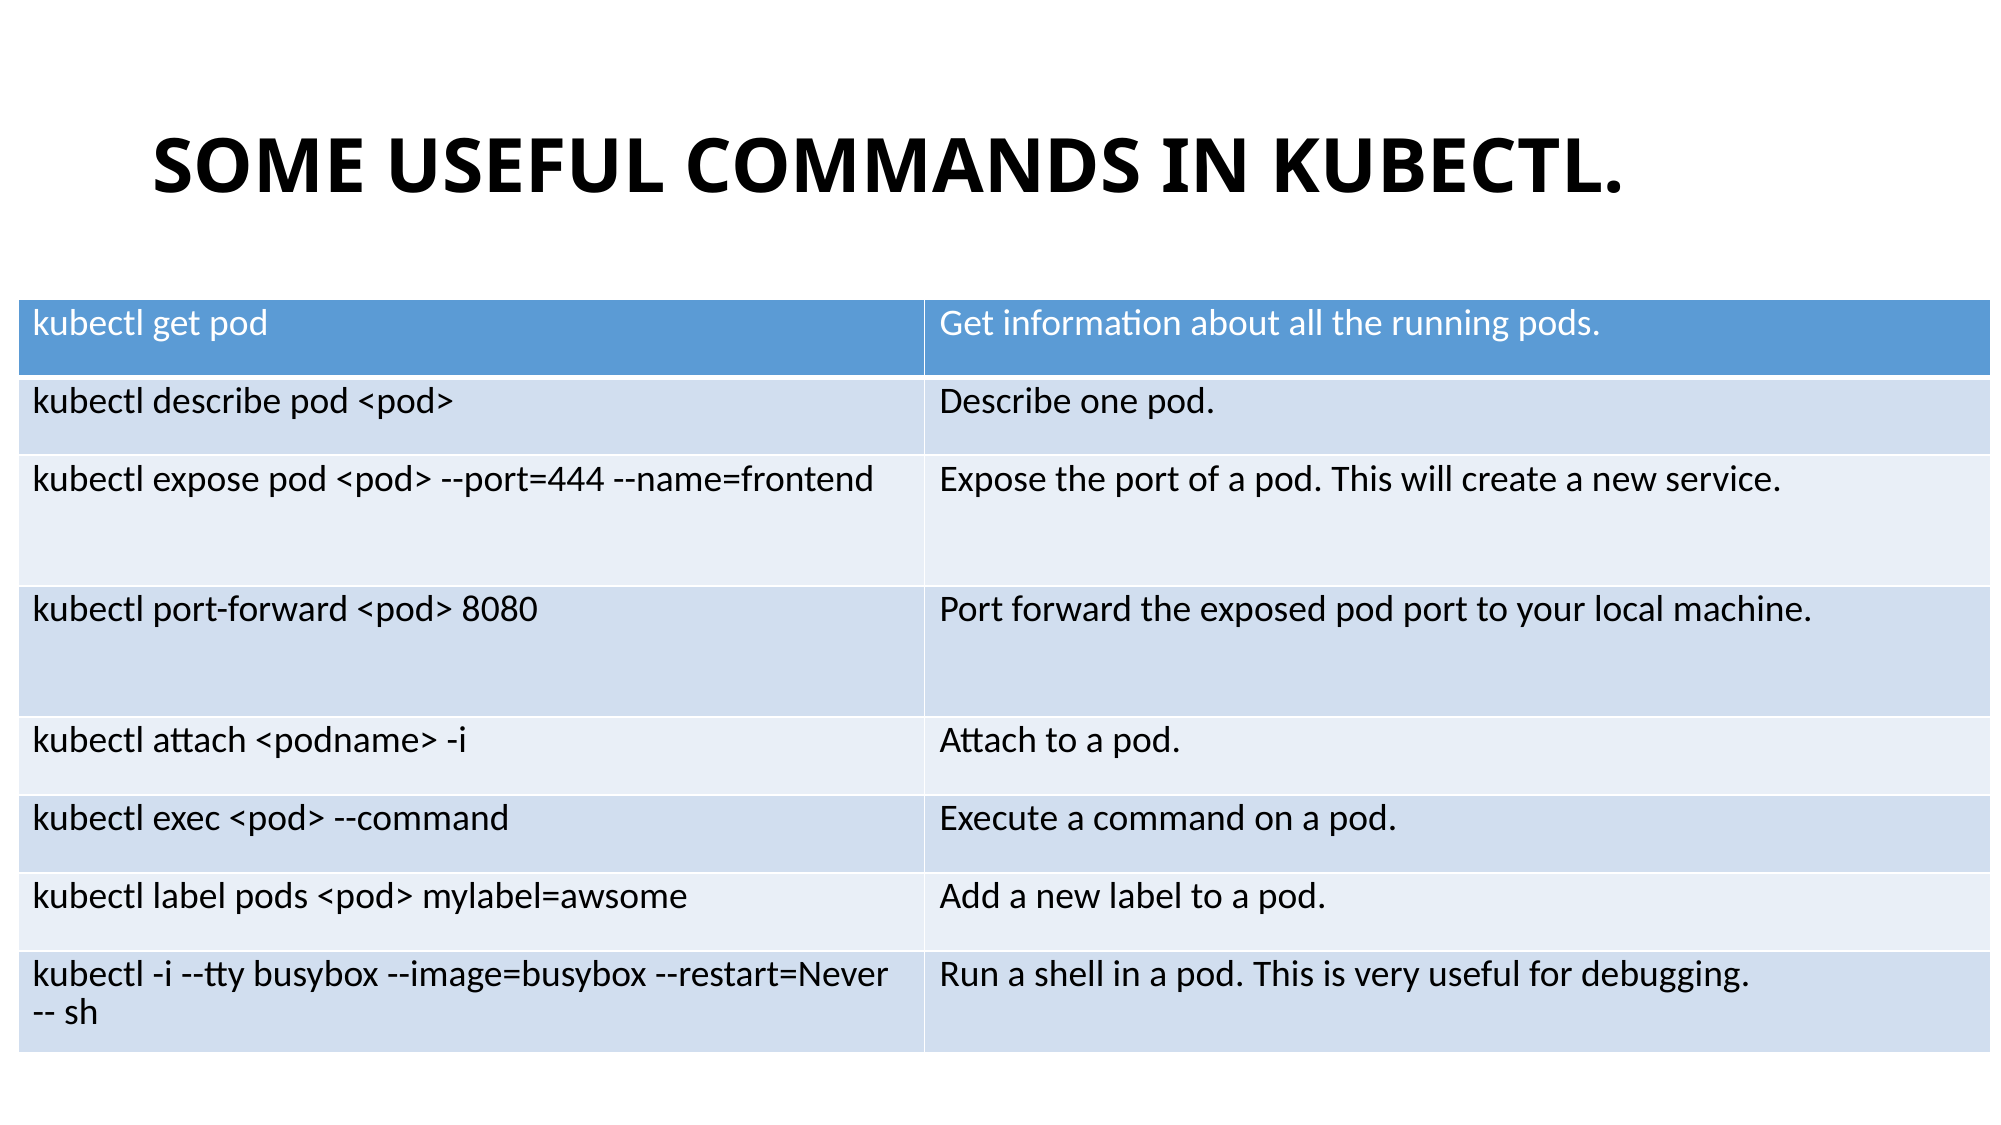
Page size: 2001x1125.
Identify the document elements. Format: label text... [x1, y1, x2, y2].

table_cell kubectl label pods <pod> mylabel=awsome [19, 874, 924, 950]
table_cell kubectl port-forward <pod> 8080 [19, 587, 924, 716]
table_cell Execute a command on a pod. [925, 796, 1990, 872]
title SOME USEFUL COMMANDS IN KUBECTL. [137, 59, 1863, 278]
table_header Get information about all the running pods. [925, 300, 1990, 375]
table_cell kubectl -i --tty busybox --image=busybox --restart=Never -- sh [19, 952, 924, 1052]
table_cell Attach to a pod. [925, 718, 1990, 794]
table_cell Describe one pod. [925, 380, 1990, 454]
table_cell kubectl expose pod <pod> --port=444 --name=frontend [19, 456, 924, 585]
table_cell kubectl describe pod <pod> [19, 380, 924, 454]
table_cell Add a new label to a pod. [925, 874, 1990, 950]
table_cell Expose the port of a pod. This will create a new service. [925, 456, 1990, 585]
table_header kubectl get pod [19, 300, 924, 375]
table_cell kubectl exec <pod> --command [19, 796, 924, 872]
table_cell Port forward the exposed pod port to your local machine. [925, 587, 1990, 716]
table_cell kubectl attach <podname> -i [19, 718, 924, 794]
table_cell Run a shell in a pod. This is very useful for debugging. [925, 952, 1990, 1052]
